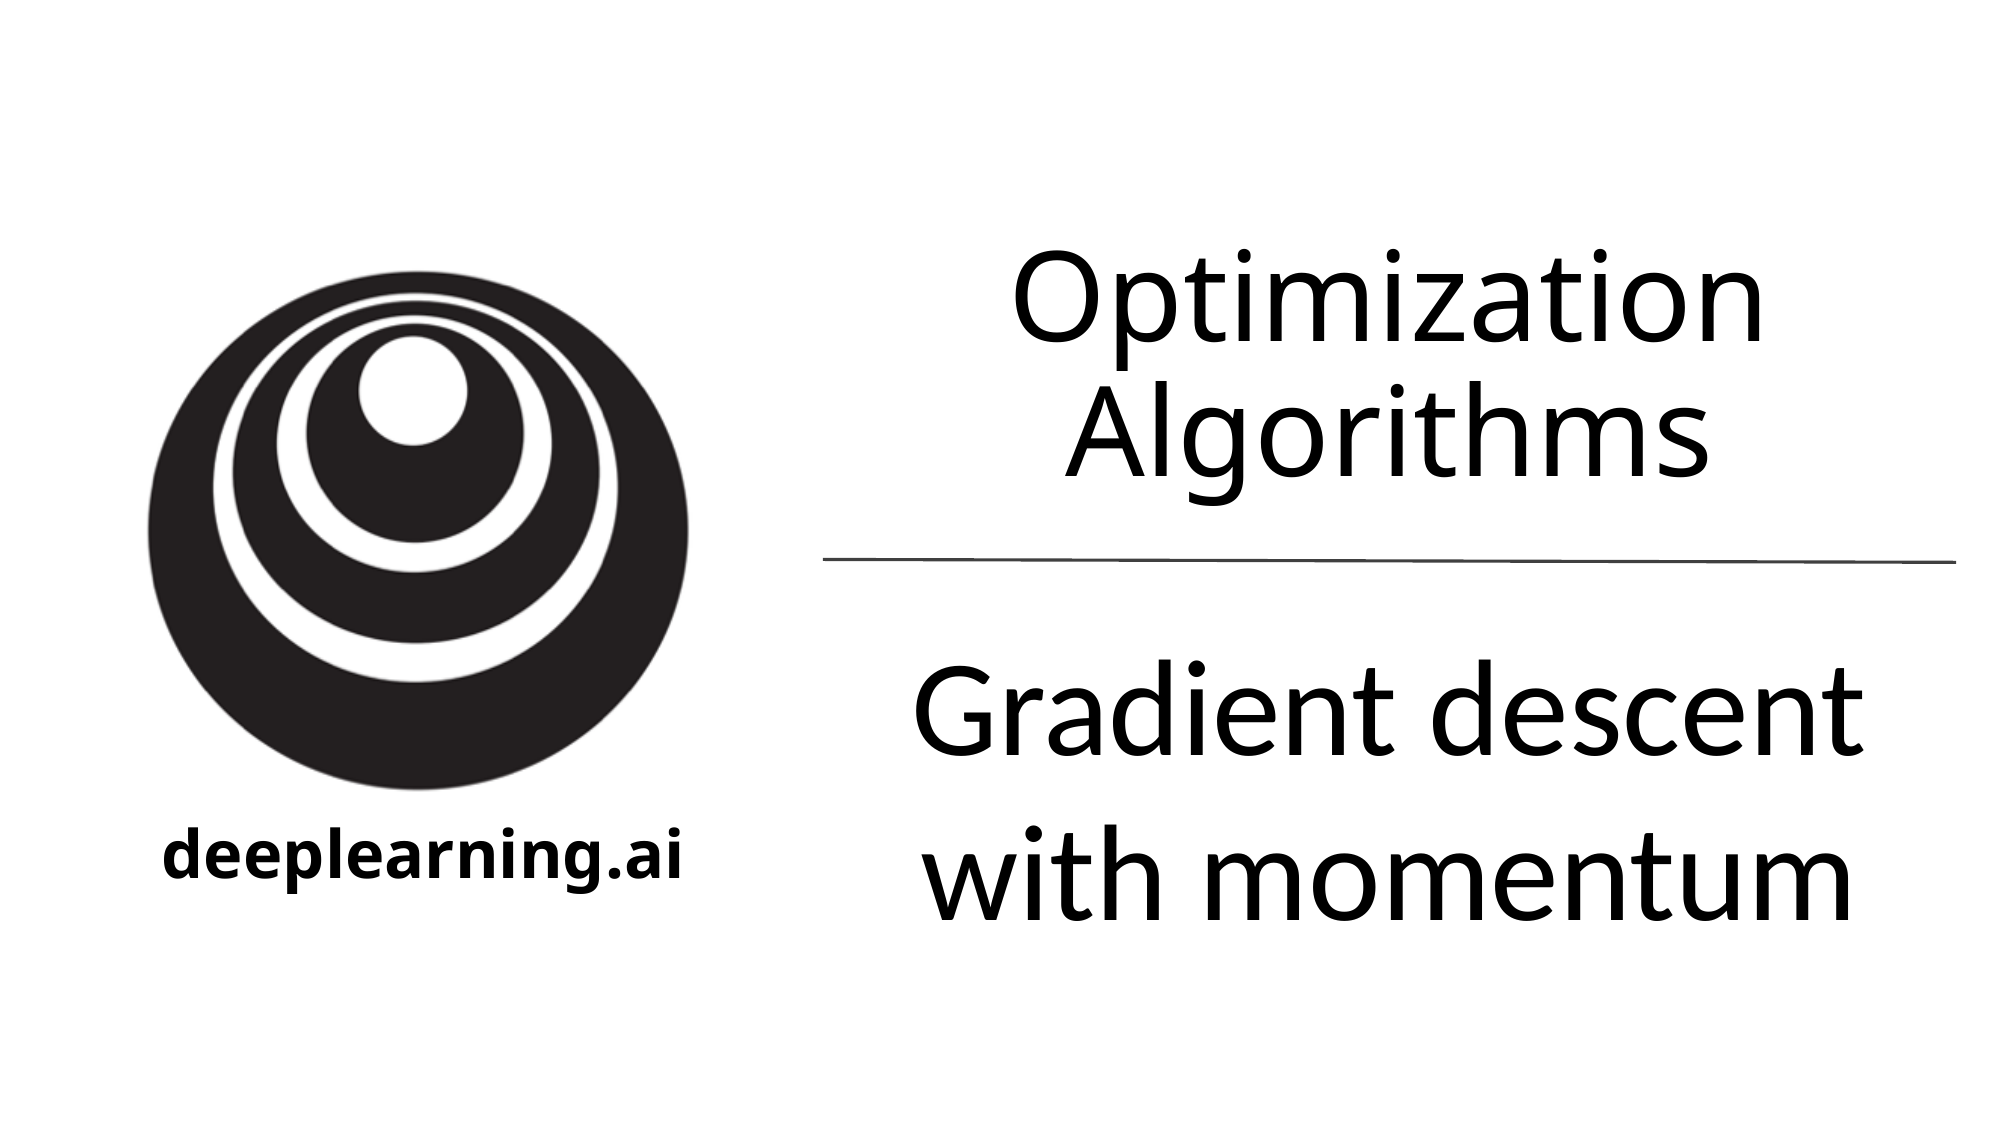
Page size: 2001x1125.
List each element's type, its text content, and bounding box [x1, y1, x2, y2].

title Optimization Algorithms [929, 194, 1850, 512]
picture [108, 234, 739, 768]
text_box Gradient descent with momentum [793, 610, 1986, 956]
text_box deeplearning.ai [56, 768, 790, 901]
